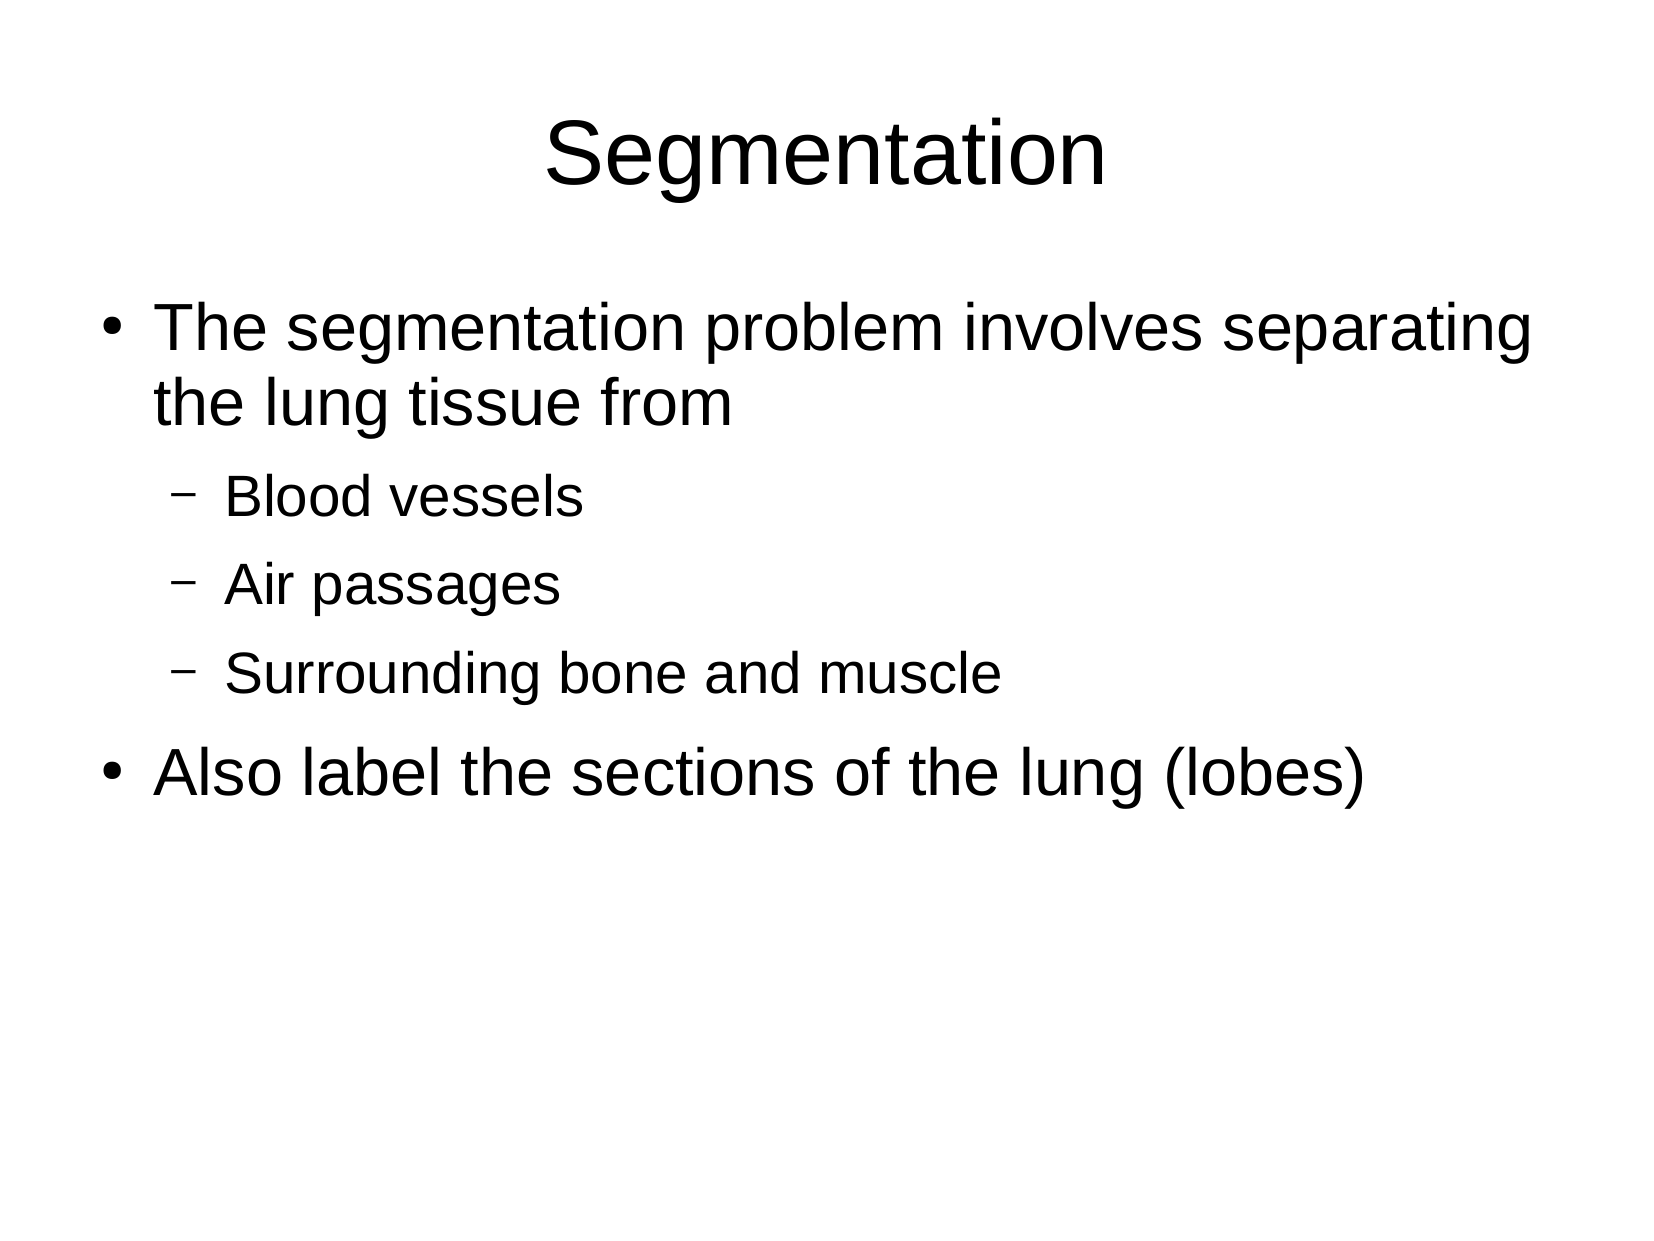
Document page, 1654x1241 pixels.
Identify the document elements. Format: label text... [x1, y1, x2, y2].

title Segmentation [82, 49, 1571, 257]
list The segmentation problem involves separating the lung tissue from Blood vessels Air passages Surrounding bone and muscle Also label the sections of the lung (lobes) [82, 290, 1571, 1010]
